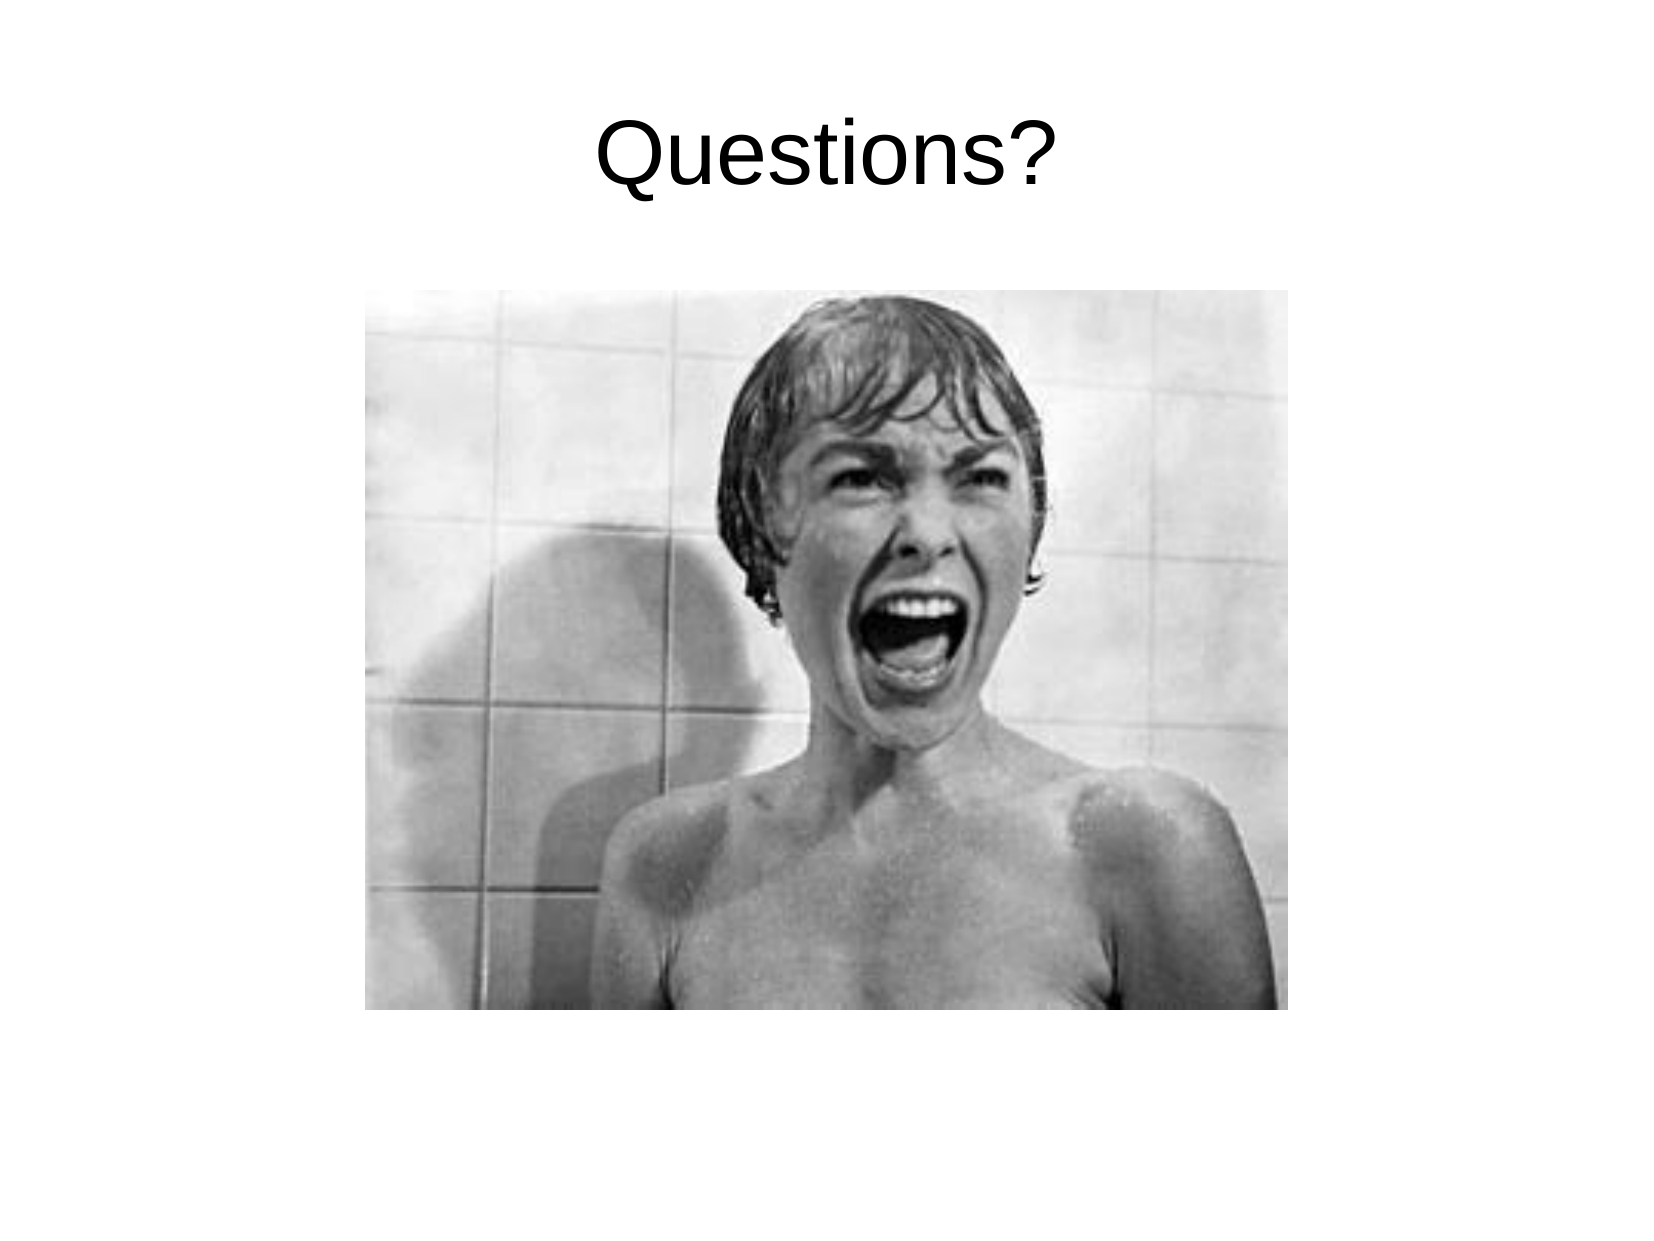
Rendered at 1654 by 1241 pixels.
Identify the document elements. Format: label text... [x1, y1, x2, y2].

title Questions? [82, 49, 1571, 257]
picture [365, 290, 1288, 1010]
